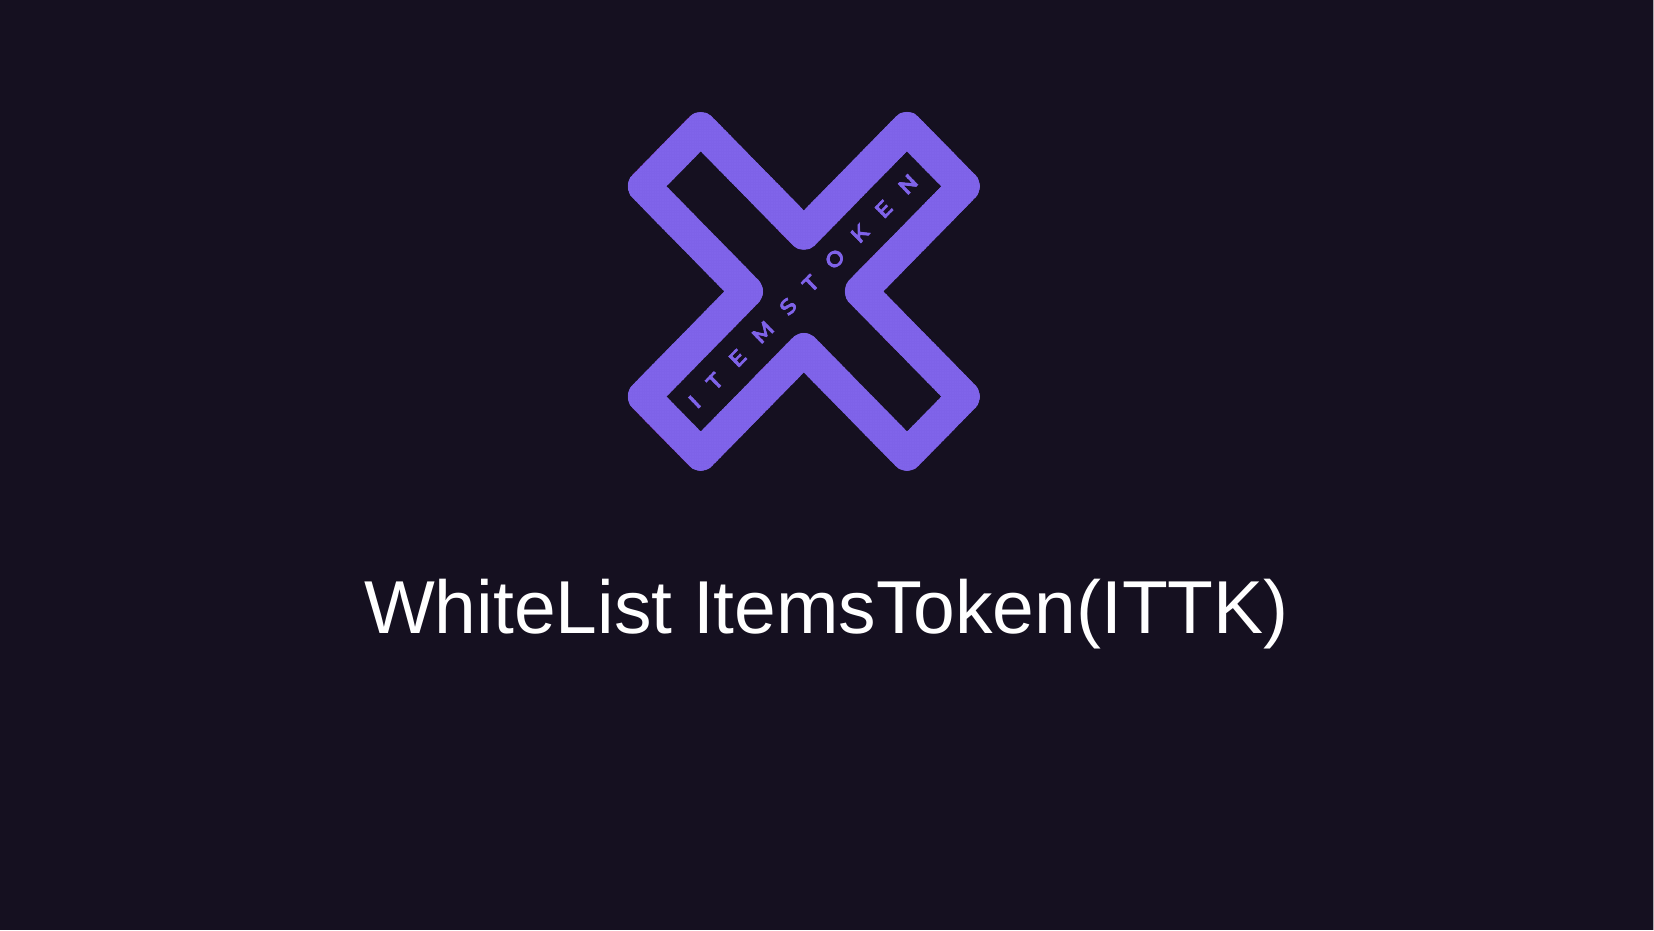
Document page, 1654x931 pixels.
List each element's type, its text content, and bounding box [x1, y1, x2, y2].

title WhiteList ItemsToken(ITTK) [82, 425, 1571, 790]
picture [543, 26, 1063, 556]
